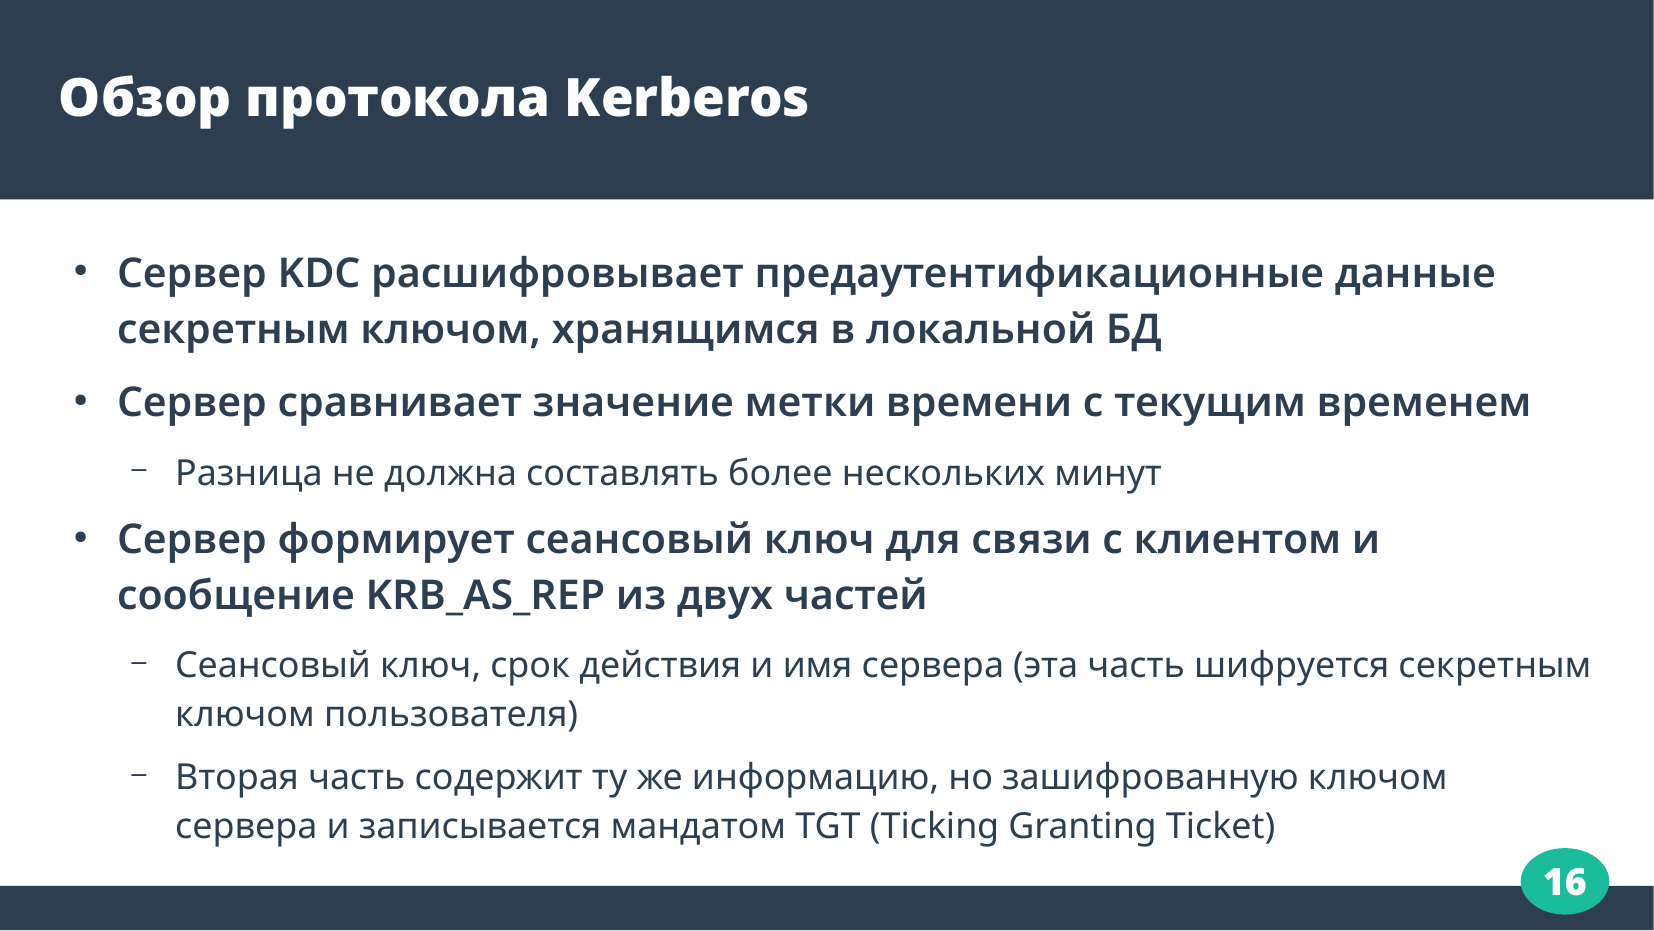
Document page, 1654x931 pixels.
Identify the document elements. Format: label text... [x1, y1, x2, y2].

title Обзор протокола Kerberos [59, 37, 1595, 155]
list Сервер KDC расшифровывает предаутентификационные данные секретным ключом, хранящимся в локальной БД Сервер сравнивает значение метки времени с текущим временем Разница не должна составлять более нескольких минут Сервер формирует сеансовый ключ для связи с клиентом и сообщение KRB_AS_REP из двух частей Сеансовый ключ, срок действия и имя сервера (эта часть шифруется секретным ключом пользователя) Вторая часть содержит ту же информацию, но зашифрованную ключом сервера и записывается мандатом TGT (Ticking Granting Ticket) [59, 243, 1595, 864]
